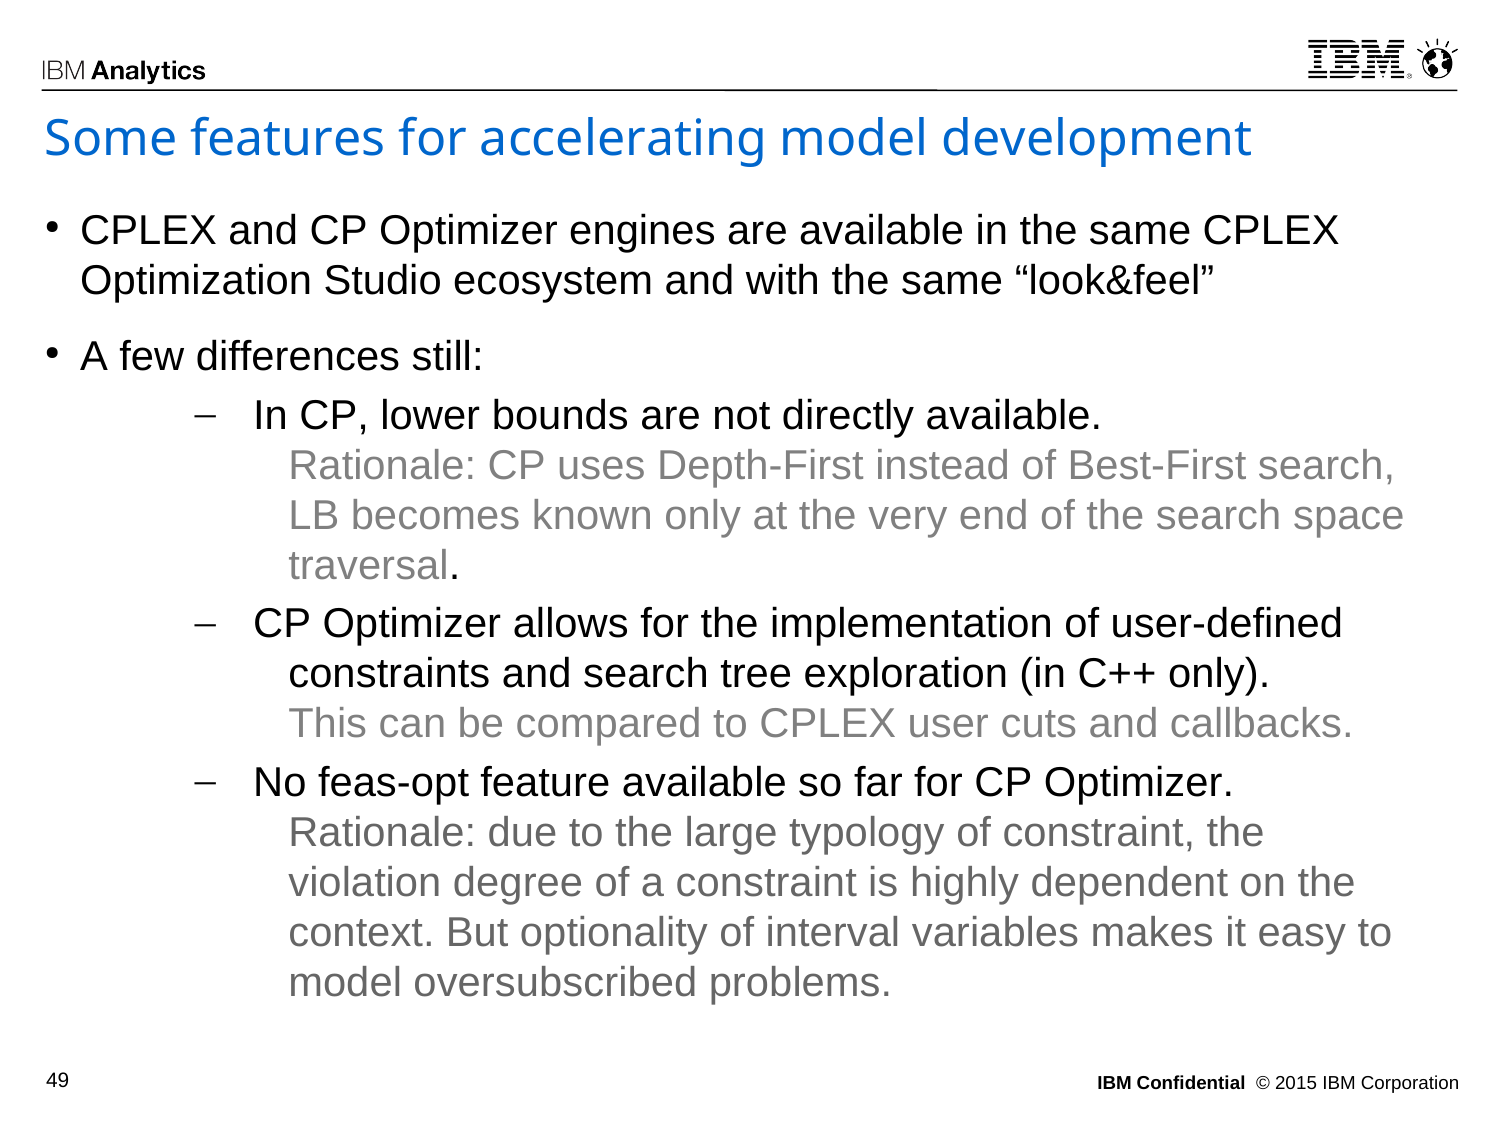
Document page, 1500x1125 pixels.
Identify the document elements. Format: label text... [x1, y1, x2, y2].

title Some features for accelerating model development [29, 97, 1500, 203]
picture [24, 42, 224, 99]
picture [1294, 24, 1469, 91]
list CPLEX and CP Optimizer engines are available in the same CPLEX Optimization Studio ecosystem and with the same “look&feel” A few differences still: In CP, lower bounds are not directly available. Rationale: CP uses Depth-First instead of Best-First search, LB becomes known only at the very end of the search space traversal. CP Optimizer allows for the implementation of user-defined constraints and search tree exploration (in C++ only). This can be compared to CPLEX user cuts and callbacks. No feas-opt feature available so far for CP Optimizer. Rationale: due to the large typology of constraint, the violation degree of a constraint is highly dependent on the context. But optionality of interval variables makes it easy to model oversubscribed problems. [29, 195, 1426, 1013]
